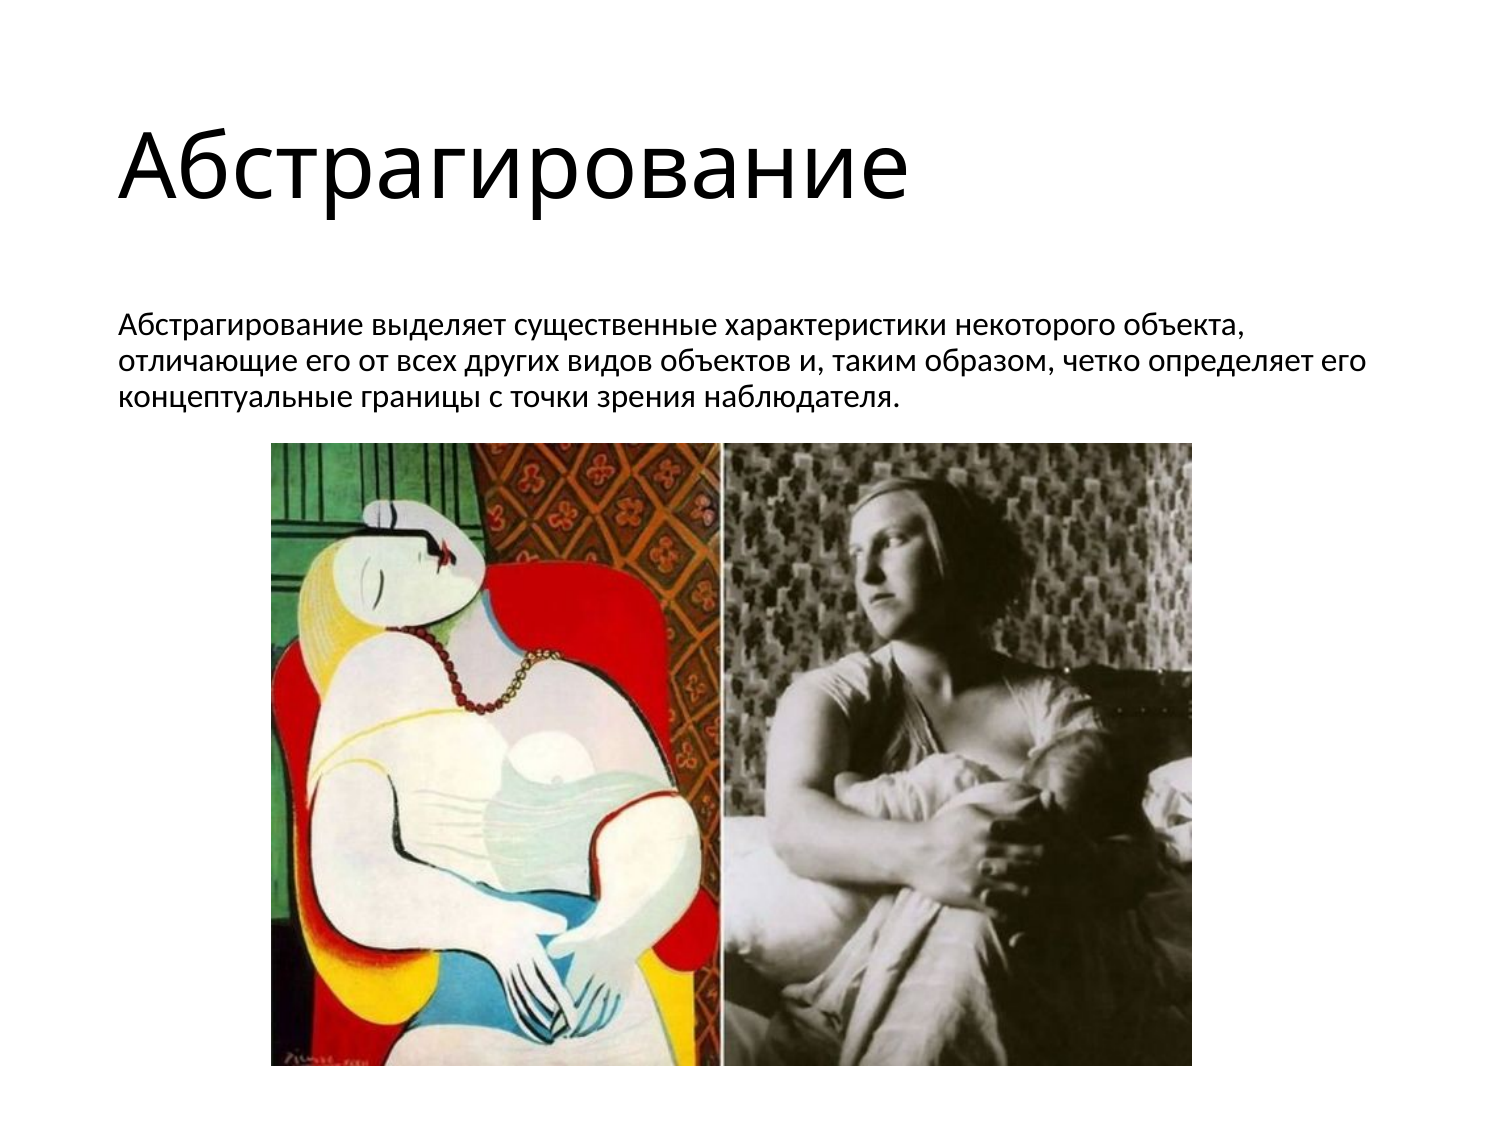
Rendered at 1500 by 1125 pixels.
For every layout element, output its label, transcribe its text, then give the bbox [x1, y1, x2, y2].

picture [271, 443, 1192, 1066]
list Абстрагирование выделяет существенные характеристики некоторого объекта, отличающие его от всех других видов объектов и, таким образом, четко определяет его концептуальные границы с точки зрения наблюдателя. [103, 299, 1397, 1014]
title Абстрагирование [103, 59, 1397, 278]
